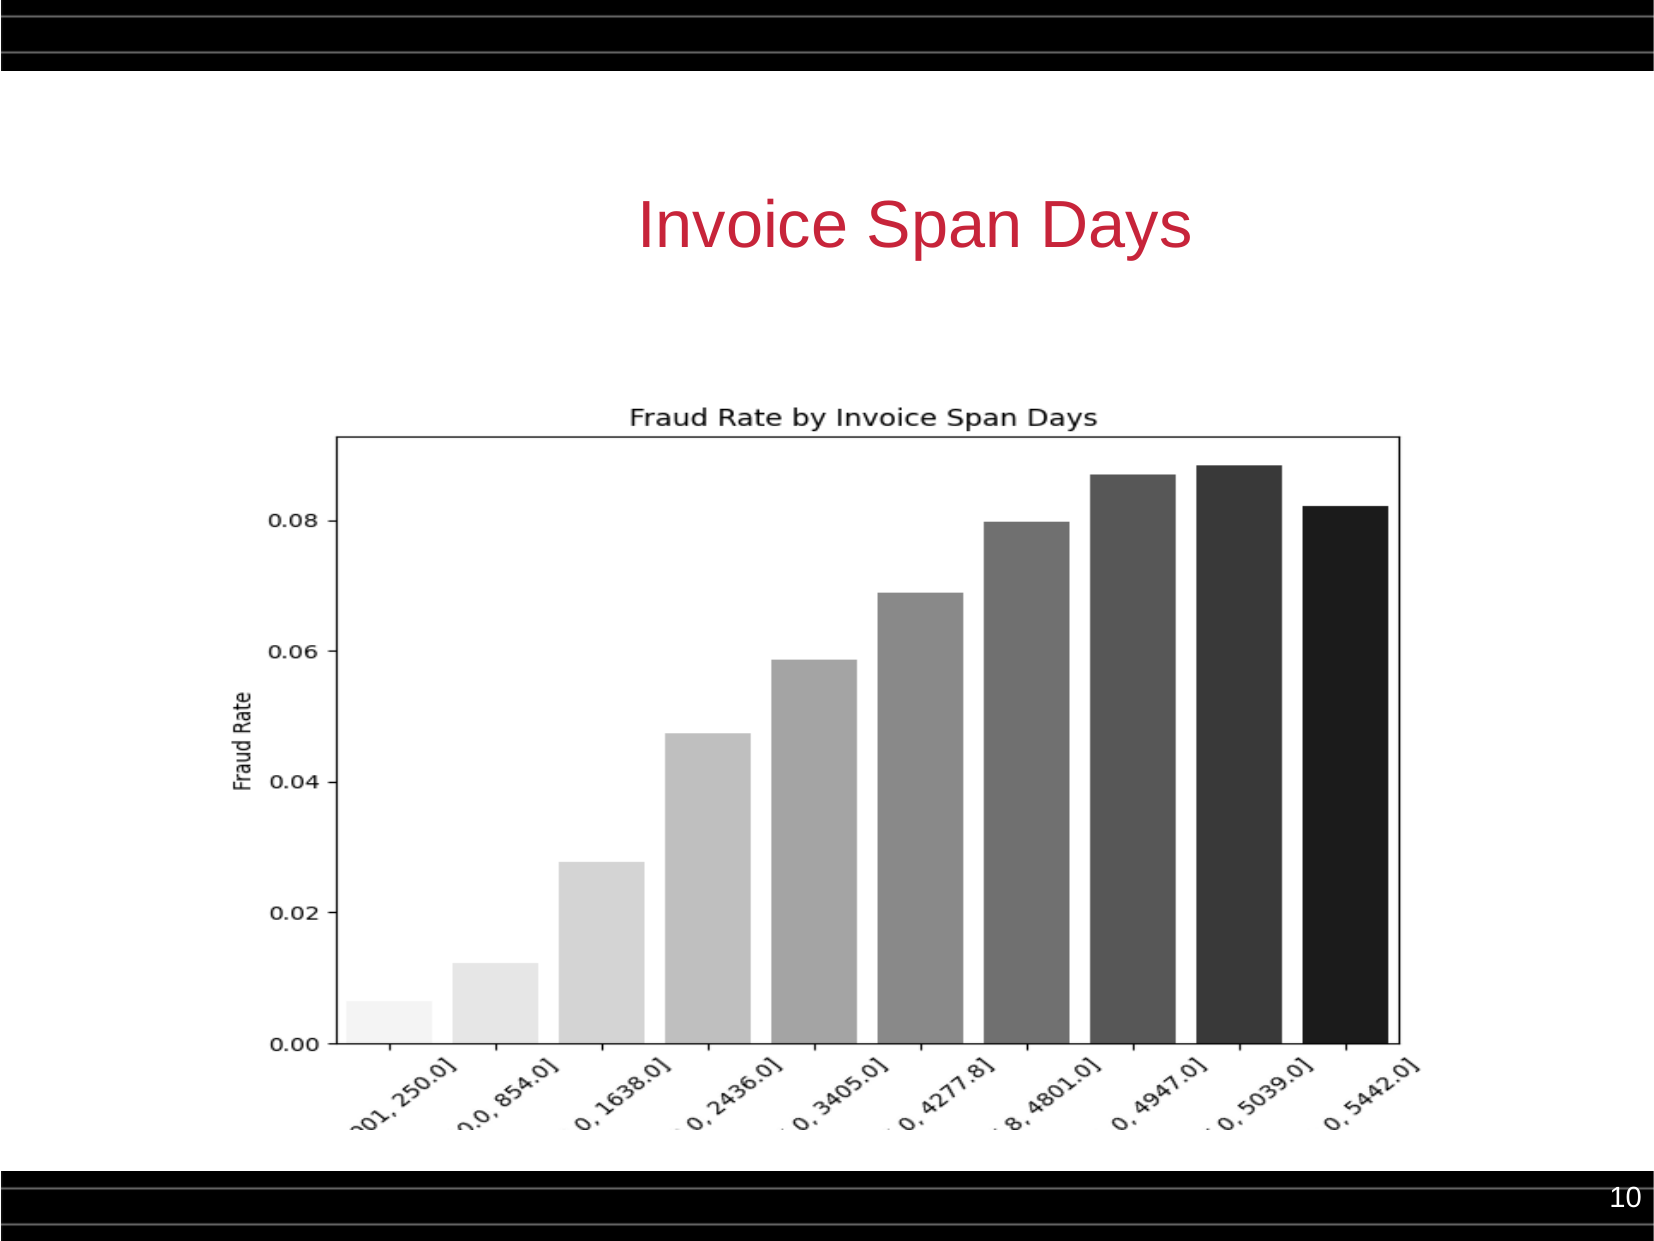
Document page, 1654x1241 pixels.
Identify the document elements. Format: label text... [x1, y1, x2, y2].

picture [1, 1171, 1654, 1241]
title Invoice Span Days [212, 106, 1619, 343]
picture [165, 342, 1536, 1130]
picture [1, 0, 1654, 71]
